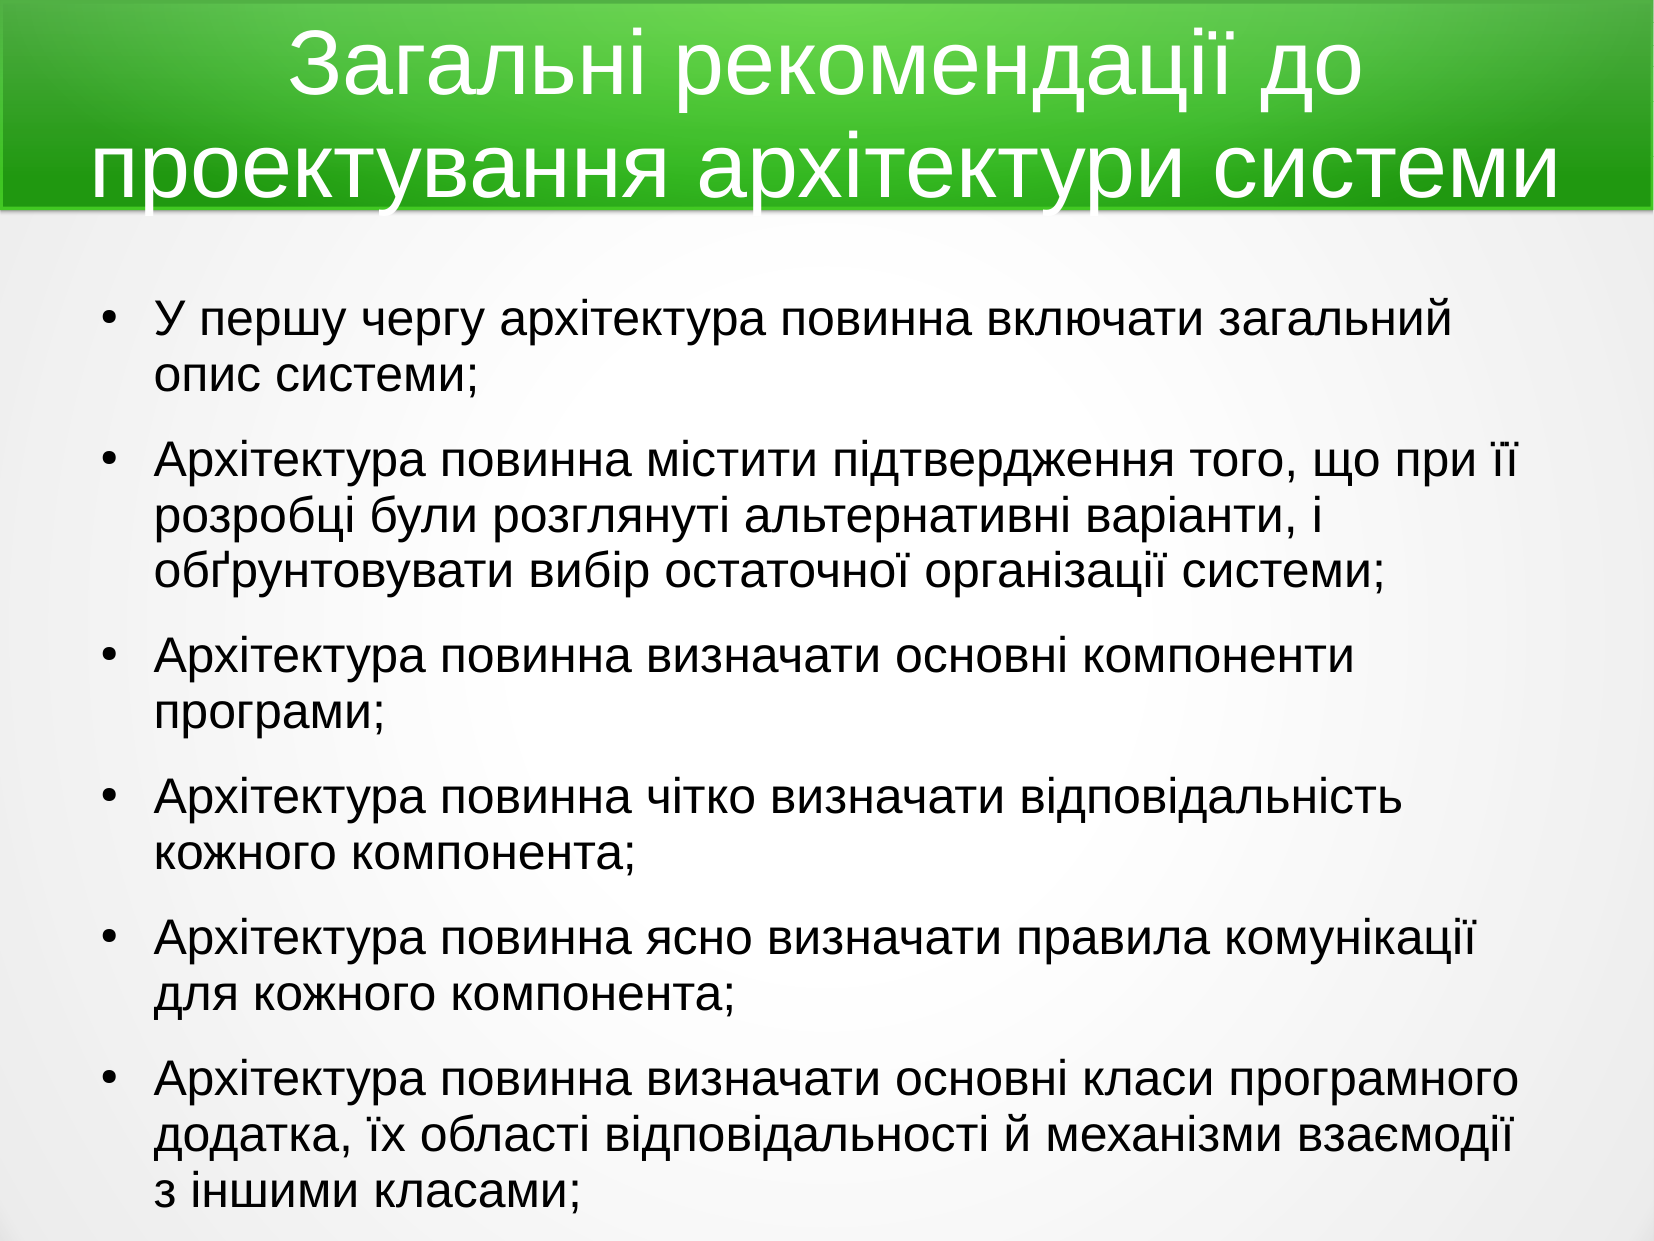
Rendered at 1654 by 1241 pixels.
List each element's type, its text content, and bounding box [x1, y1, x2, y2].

title Загальні рекомендації до проектування архітектури системи [82, 11, 1571, 217]
list У першу чергу архітектура повинна включати загальний опис системи; Архітектура повинна містити підтвердження того, що при її розробці були розглянуті альтернативні варіанти, і обґрунтовувати вибір остаточної організації системи; Архітектура повинна визначати основні компоненти програми; Архітектура повинна чітко визначати відповідальність кожного компонента; Архітектура повинна ясно визначати правила комунікації для кожного компонента; Архітектура повинна визначати основні класи програмного до­датка, їх області відповідальності й механізми взаємодії з іншими класами; [82, 290, 1538, 1217]
